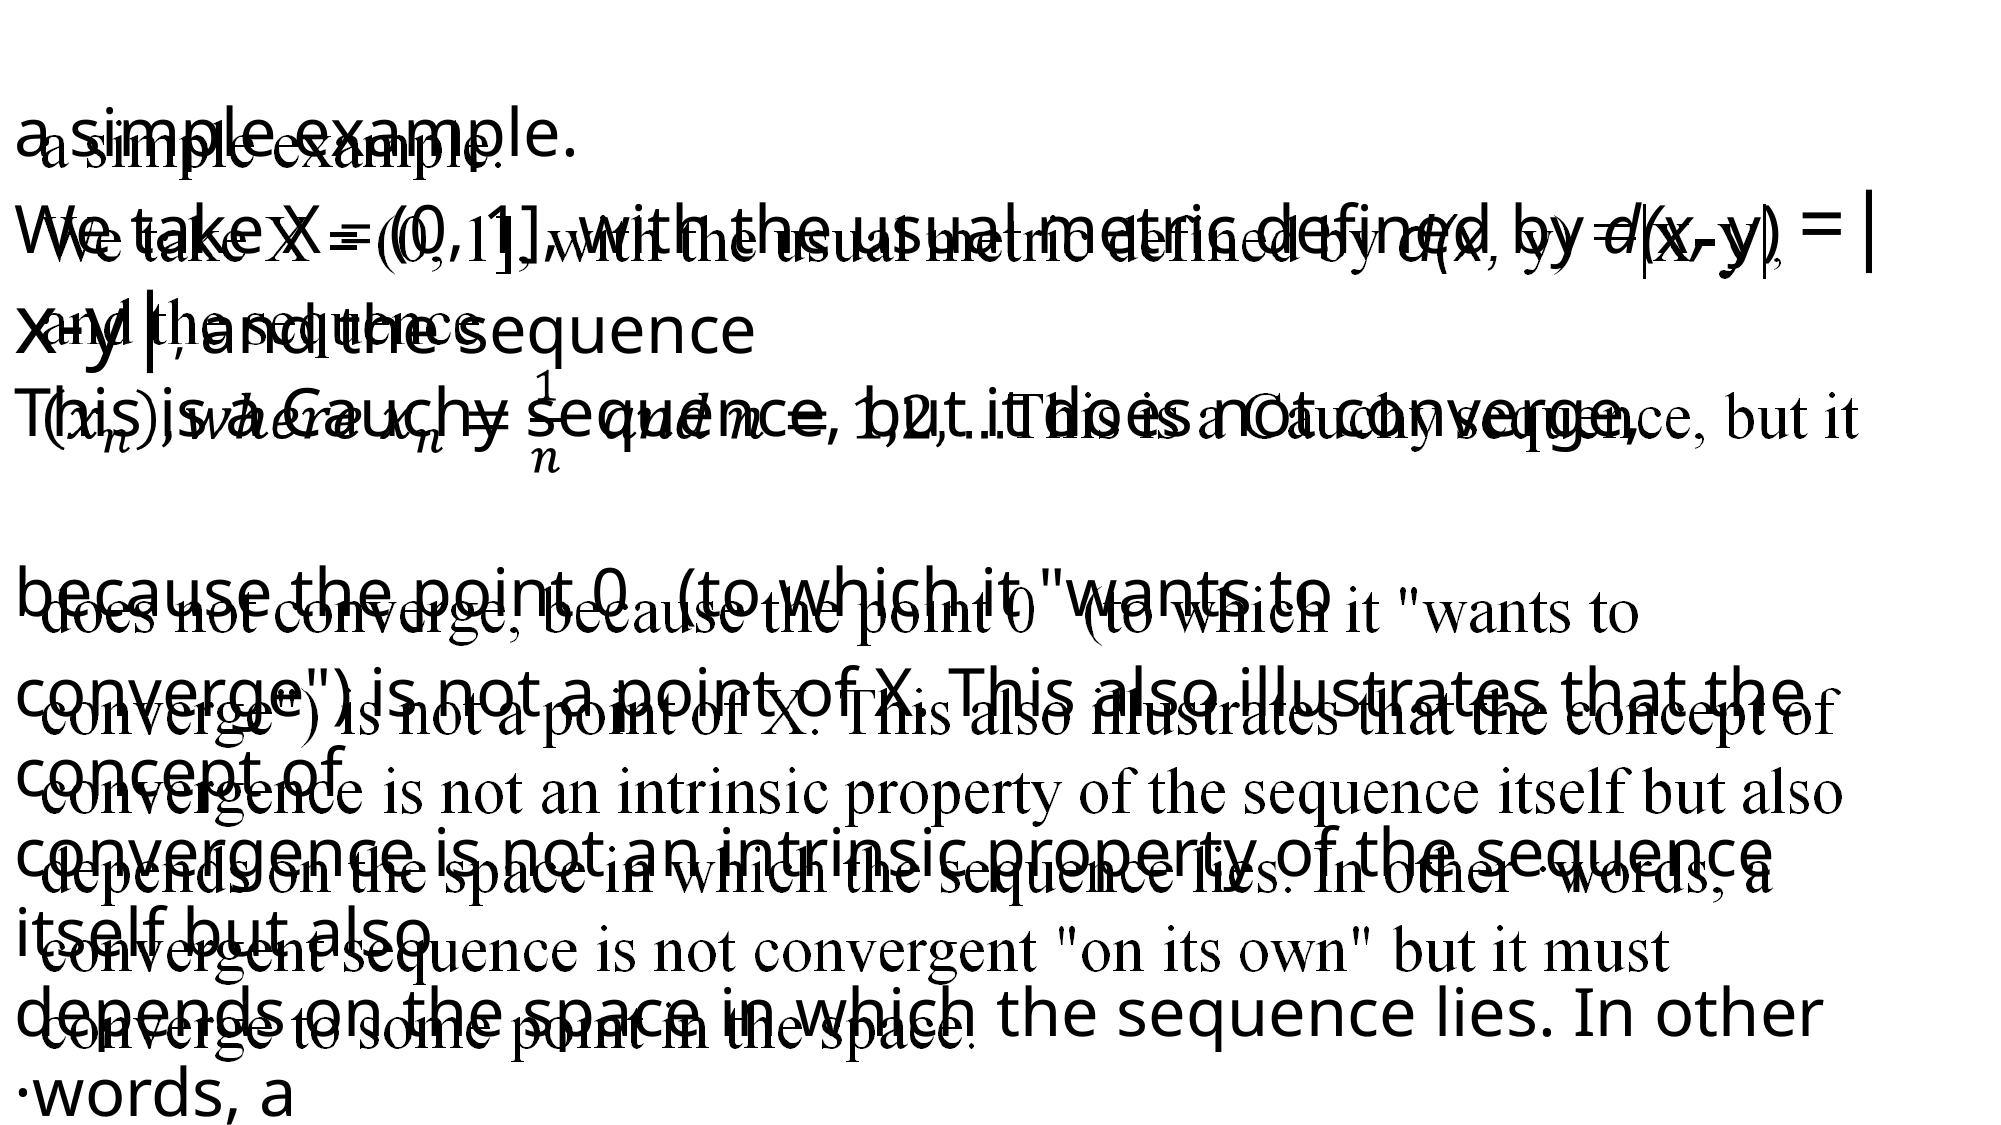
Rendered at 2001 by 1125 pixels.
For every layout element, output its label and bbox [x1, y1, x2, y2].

text_box [0, 82, 1913, 1125]
